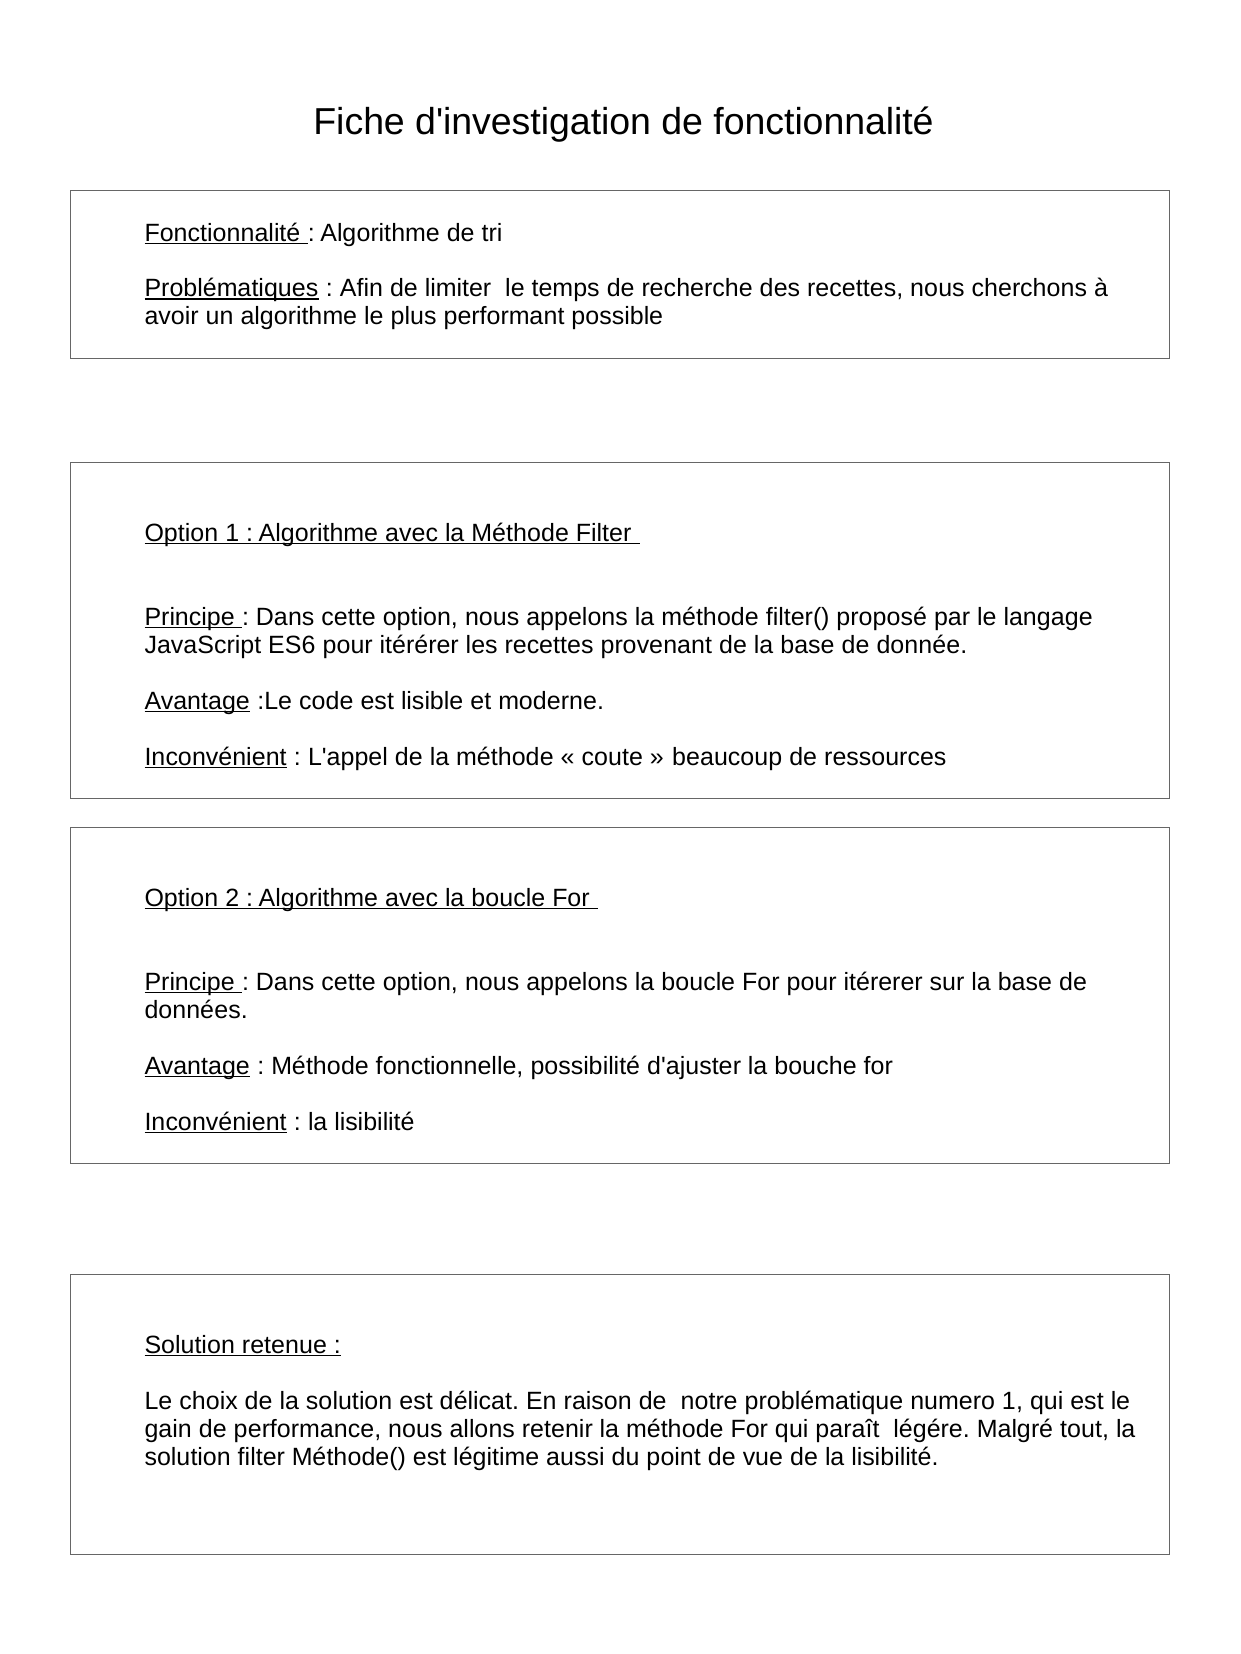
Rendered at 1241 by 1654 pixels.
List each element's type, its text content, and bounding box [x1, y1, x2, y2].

title Fiche d'investigation de fonctionnalité [70, 60, 1187, 184]
title Fonctionnalité : Algorithme de tri Problématiques : Afin de limiter le temps de recherche des recettes, nous cherchons à avoir un algorithme le plus performant possible [70, 190, 1170, 359]
title Option 1 : Algorithme avec la Méthode Filter Principe : Dans cette option, nous appelons la méthode filter() proposé par le langage JavaScript ES6 pour itérérer les recettes provenant de la base de donnée. Avantage :Le code est lisible et moderne. Inconvénient : L'appel de la méthode « coute » beaucoup de ressources [70, 462, 1170, 799]
title Solution retenue : Le choix de la solution est délicat. En raison de notre problématique numero 1, qui est le gain de performance, nous allons retenir la méthode For qui paraît légére. Malgré tout, la solution filter Méthode() est légitime aussi du point de vue de la lisibilité. [70, 1274, 1170, 1555]
title Option 2 : Algorithme avec la boucle For Principe : Dans cette option, nous appelons la boucle For pour itérerer sur la base de données. Avantage : Méthode fonctionnelle, possibilité d'ajuster la bouche for Inconvénient : la lisibilité [70, 827, 1170, 1164]
